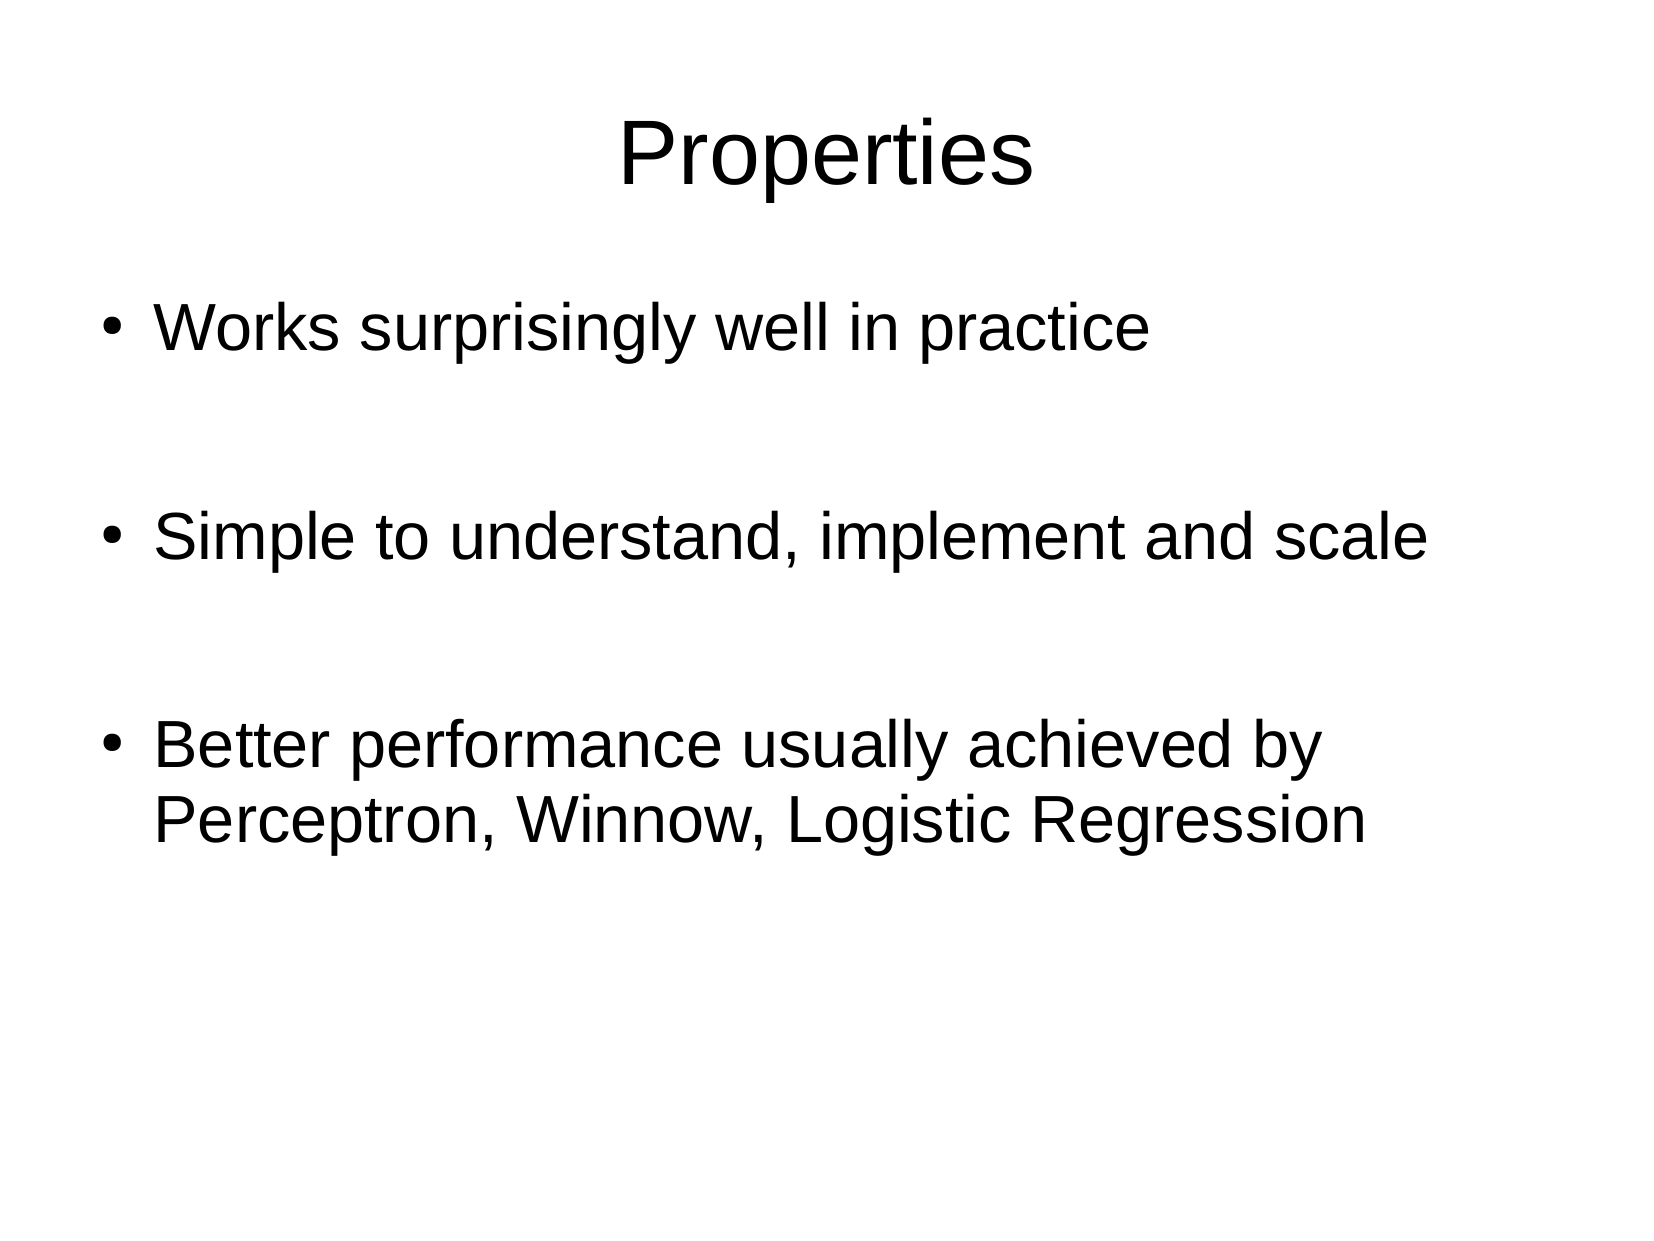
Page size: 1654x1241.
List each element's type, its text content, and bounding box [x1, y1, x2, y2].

list Works surprisingly well in practice Simple to understand, implement and scale Better performance usually achieved by Perceptron, Winnow, Logistic Regression [82, 290, 1571, 1109]
title Properties [82, 56, 1571, 250]
